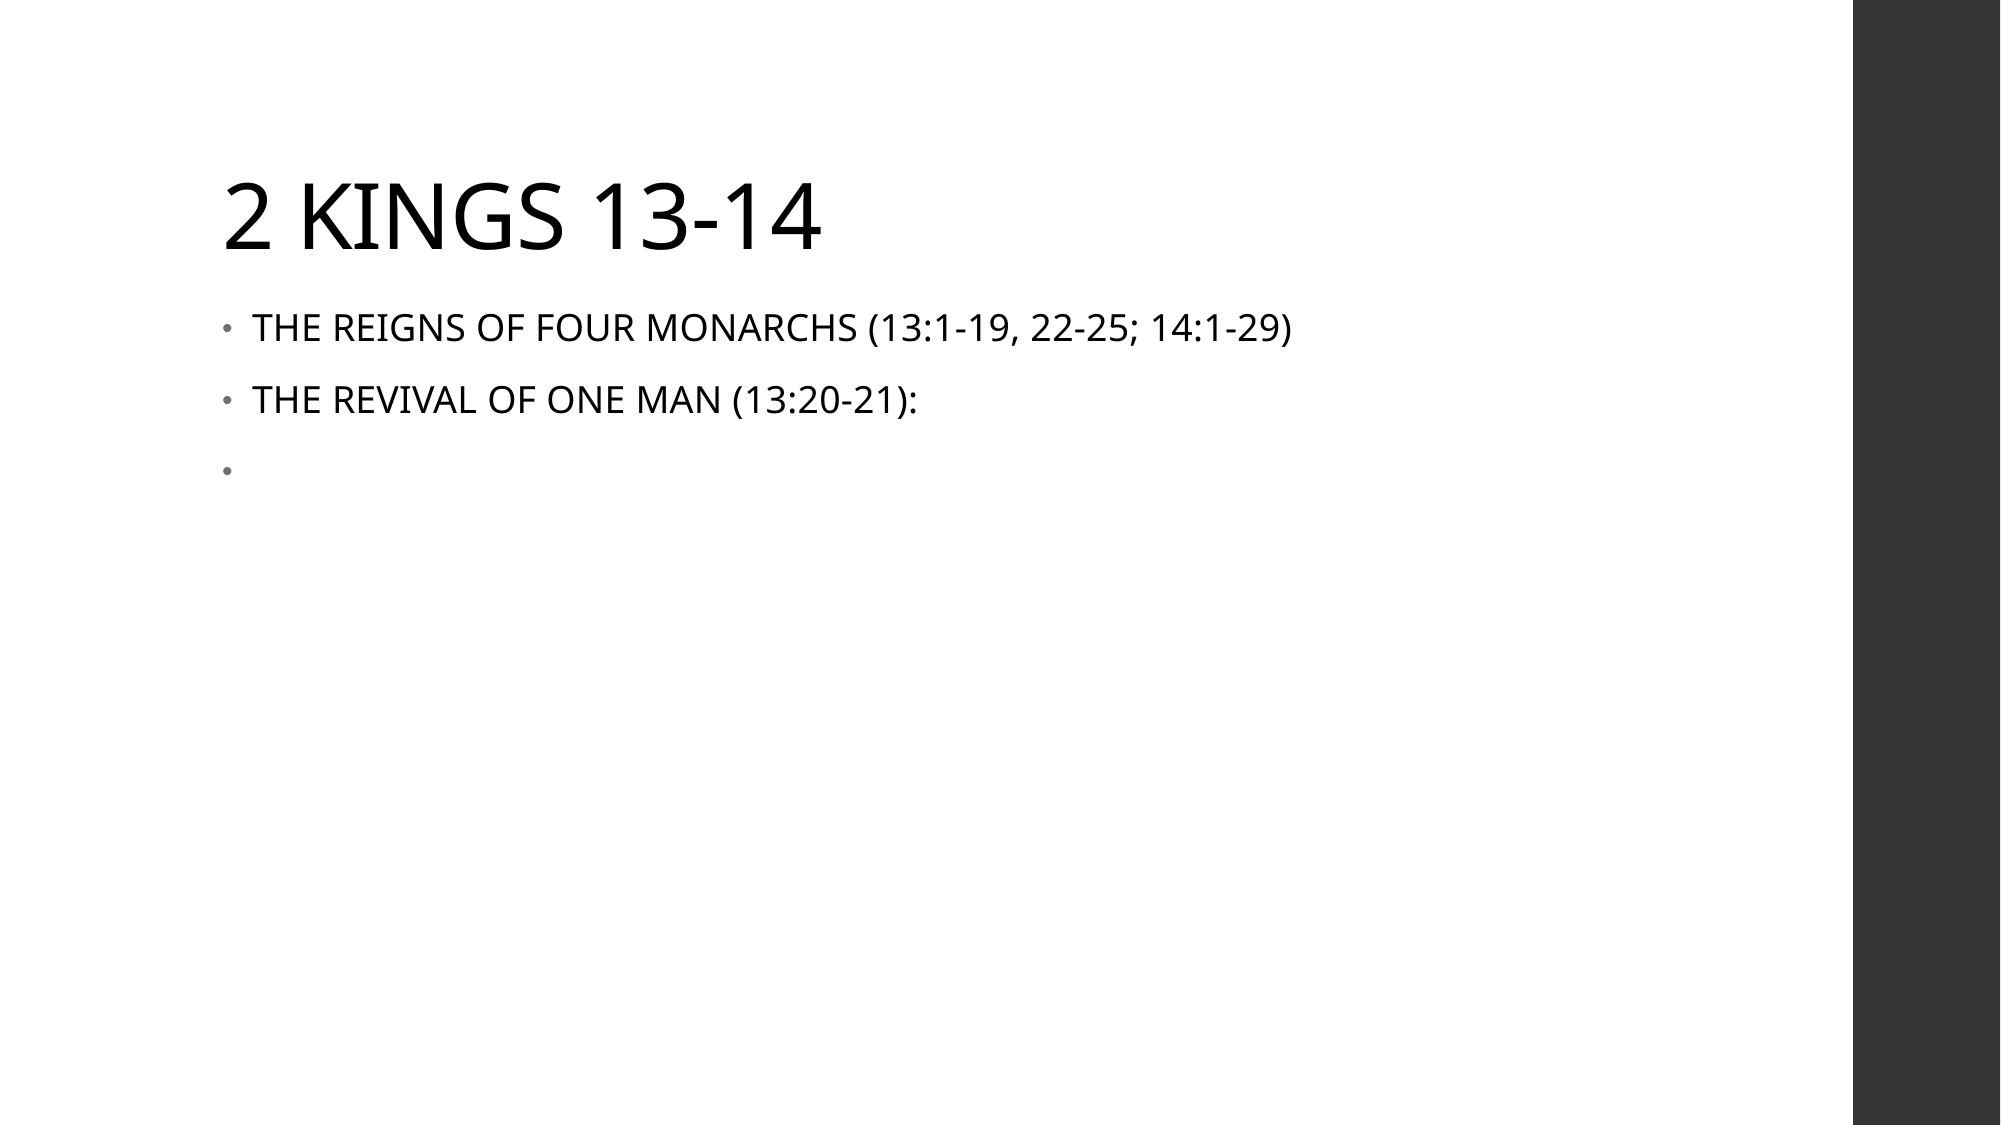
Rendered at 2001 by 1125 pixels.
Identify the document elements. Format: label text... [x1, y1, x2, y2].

list THE REIGNS OF FOUR MONARCHS (13:1-19, 22-25; 14:1-29) THE REVIVAL OF ONE MAN (13:20-21): [206, 299, 1617, 1014]
title 2 KINGS 13-14 [206, 60, 1797, 278]
